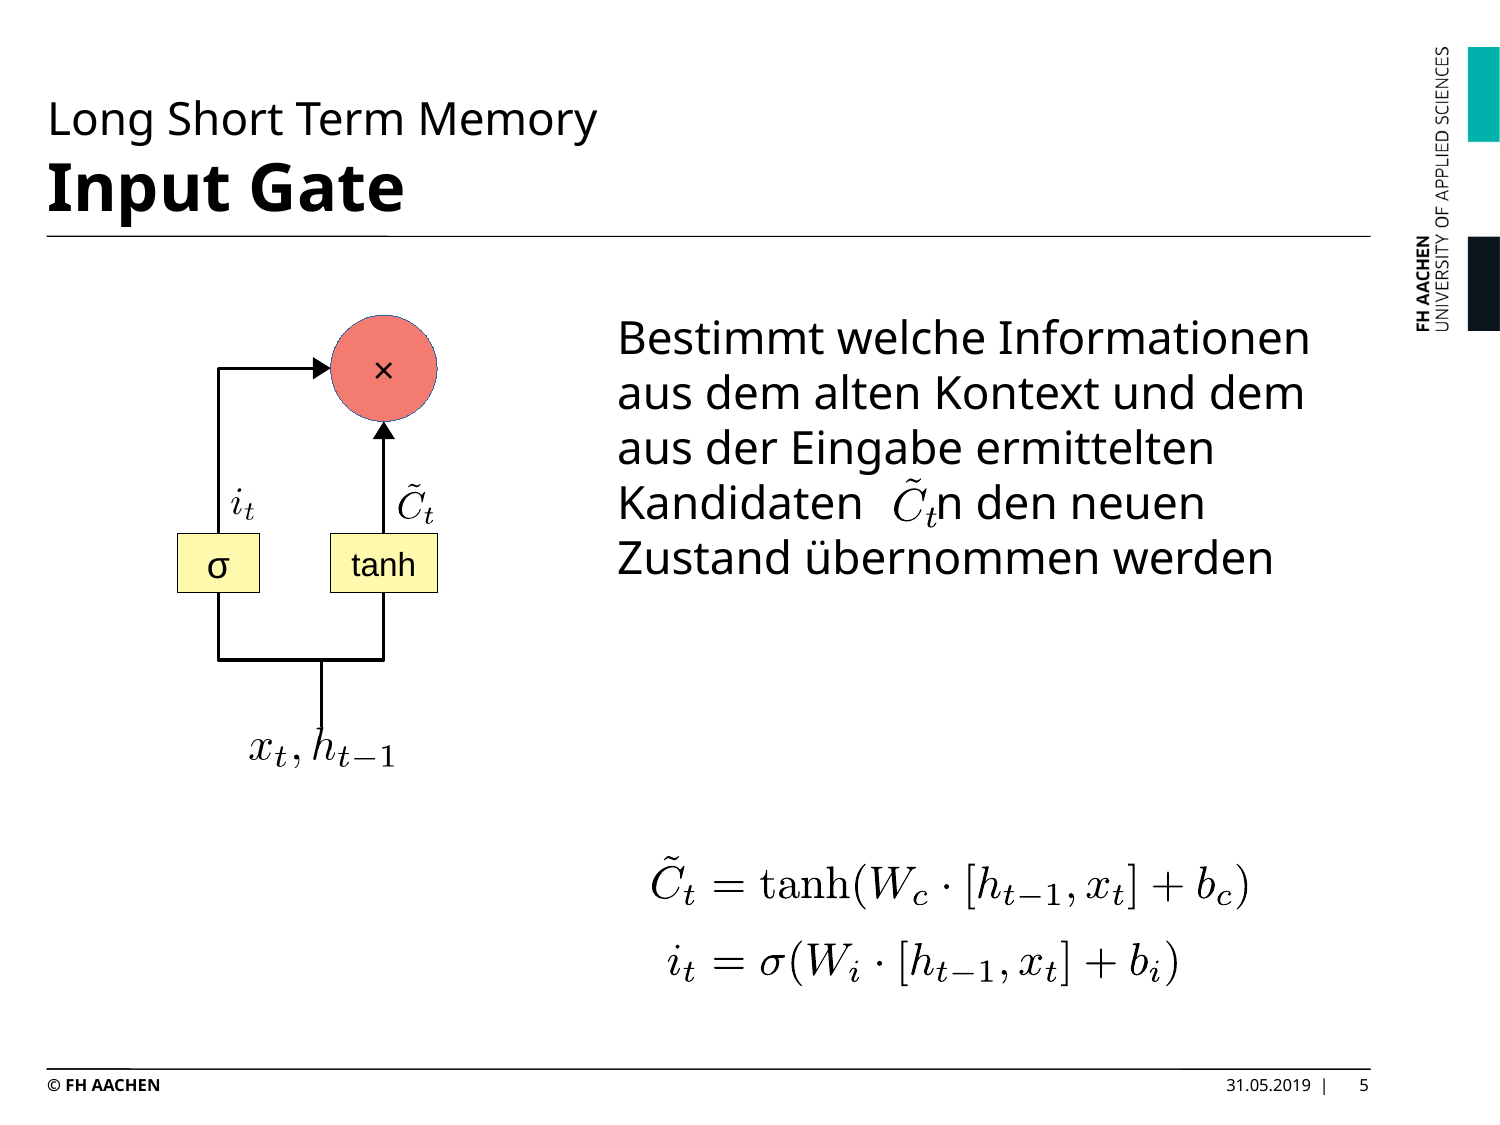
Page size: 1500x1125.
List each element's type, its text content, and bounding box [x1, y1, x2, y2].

text_box × [330, 315, 438, 422]
list Bestimmt welche Informationen aus dem alten Kontext und dem aus der Eingabe ermittelten Kandidaten in den neuen Zustand übernommen werden [561, 308, 1365, 715]
text_box tanh [330, 533, 438, 593]
text_box [666, 940, 1182, 987]
picture [231, 488, 254, 520]
text_box [891, 478, 939, 528]
text_box [396, 483, 435, 525]
title Long Short Term Memory Input Gate [47, 89, 1371, 225]
text_box [649, 855, 1252, 910]
picture [249, 727, 394, 768]
picture [1404, 47, 1500, 331]
text_box σ [177, 533, 260, 593]
